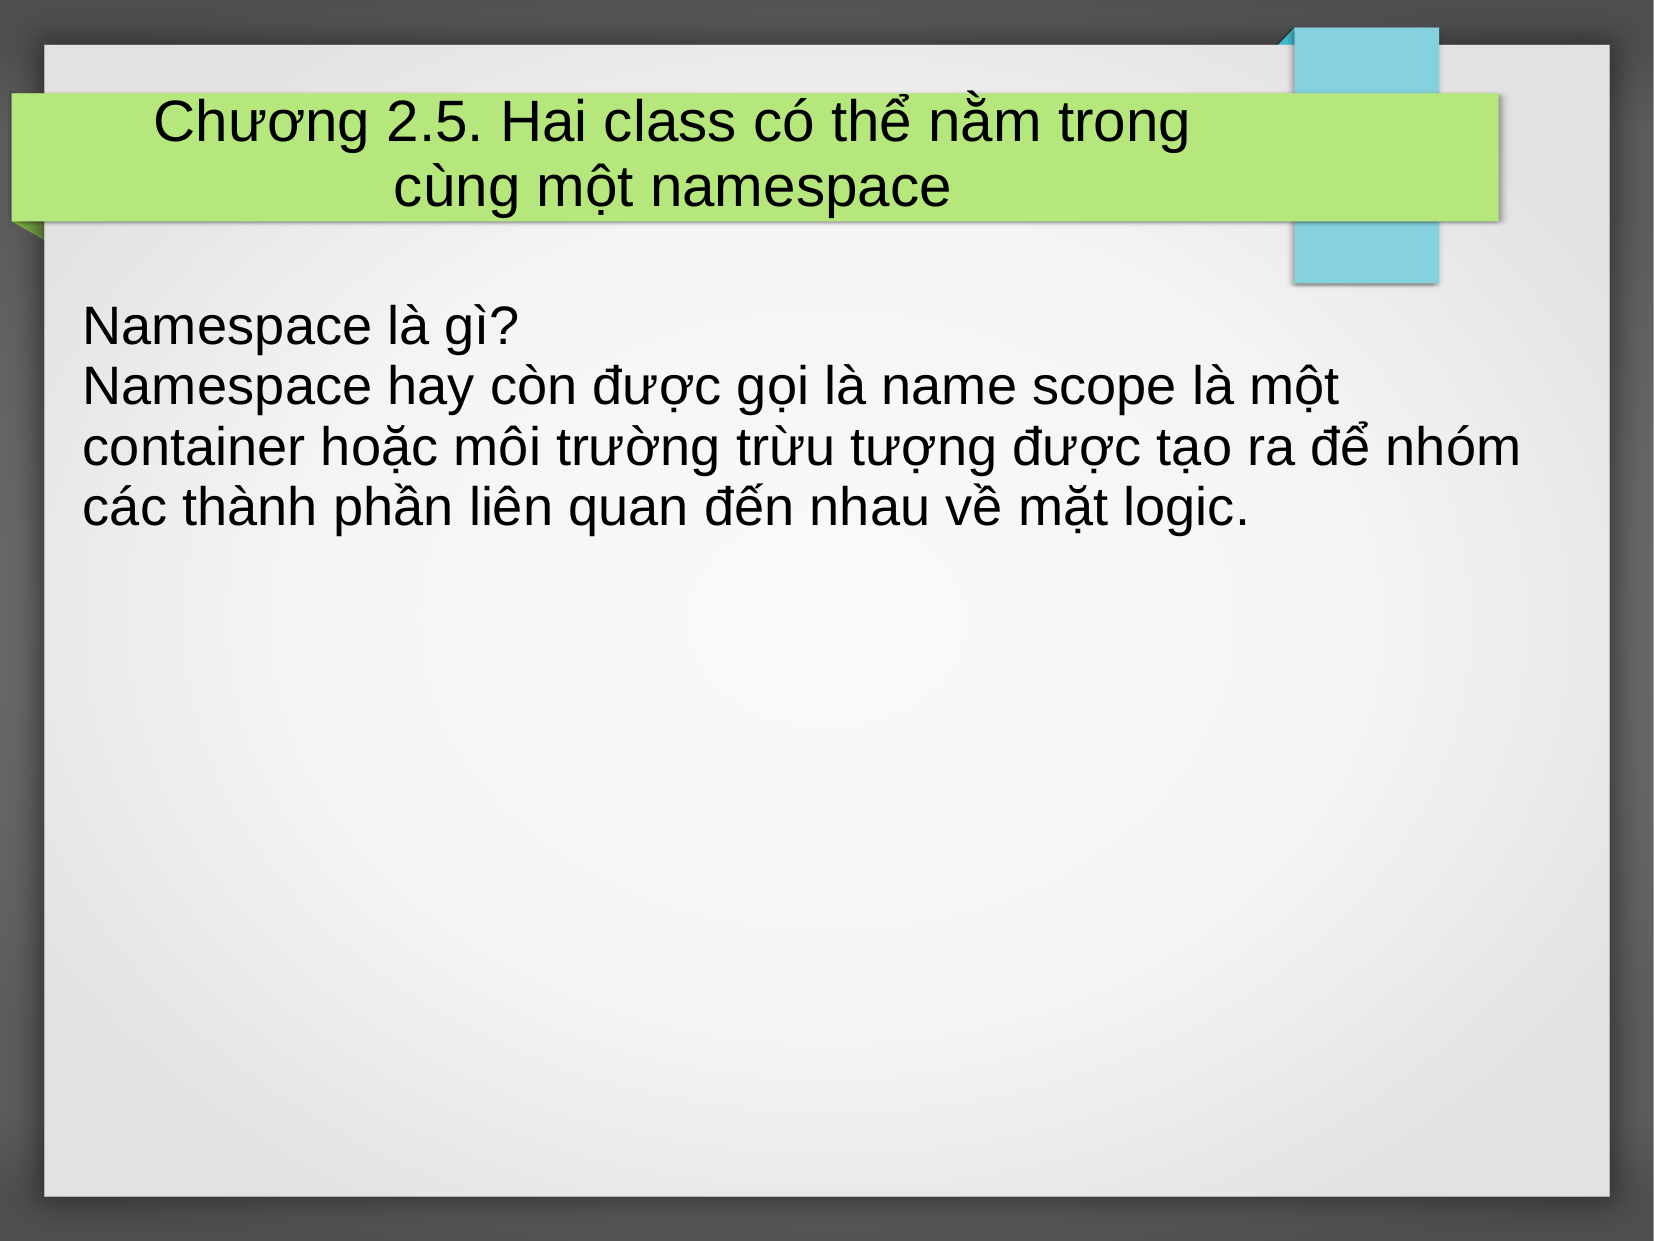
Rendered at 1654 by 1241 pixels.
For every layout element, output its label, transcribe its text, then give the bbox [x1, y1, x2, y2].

picture [0, 0, 1654, 1241]
subtitle Namespace là gì? Namespace hay còn được gọi là name scope là một container hoặc môi trường trừu tượng được tạo ra để nhóm các thành phần liên quan đến nhau về mặt logic. [82, 295, 1571, 1015]
title Chương 2.5. Hai class có thể nằm trong cùng một namespace [82, 88, 1264, 219]
